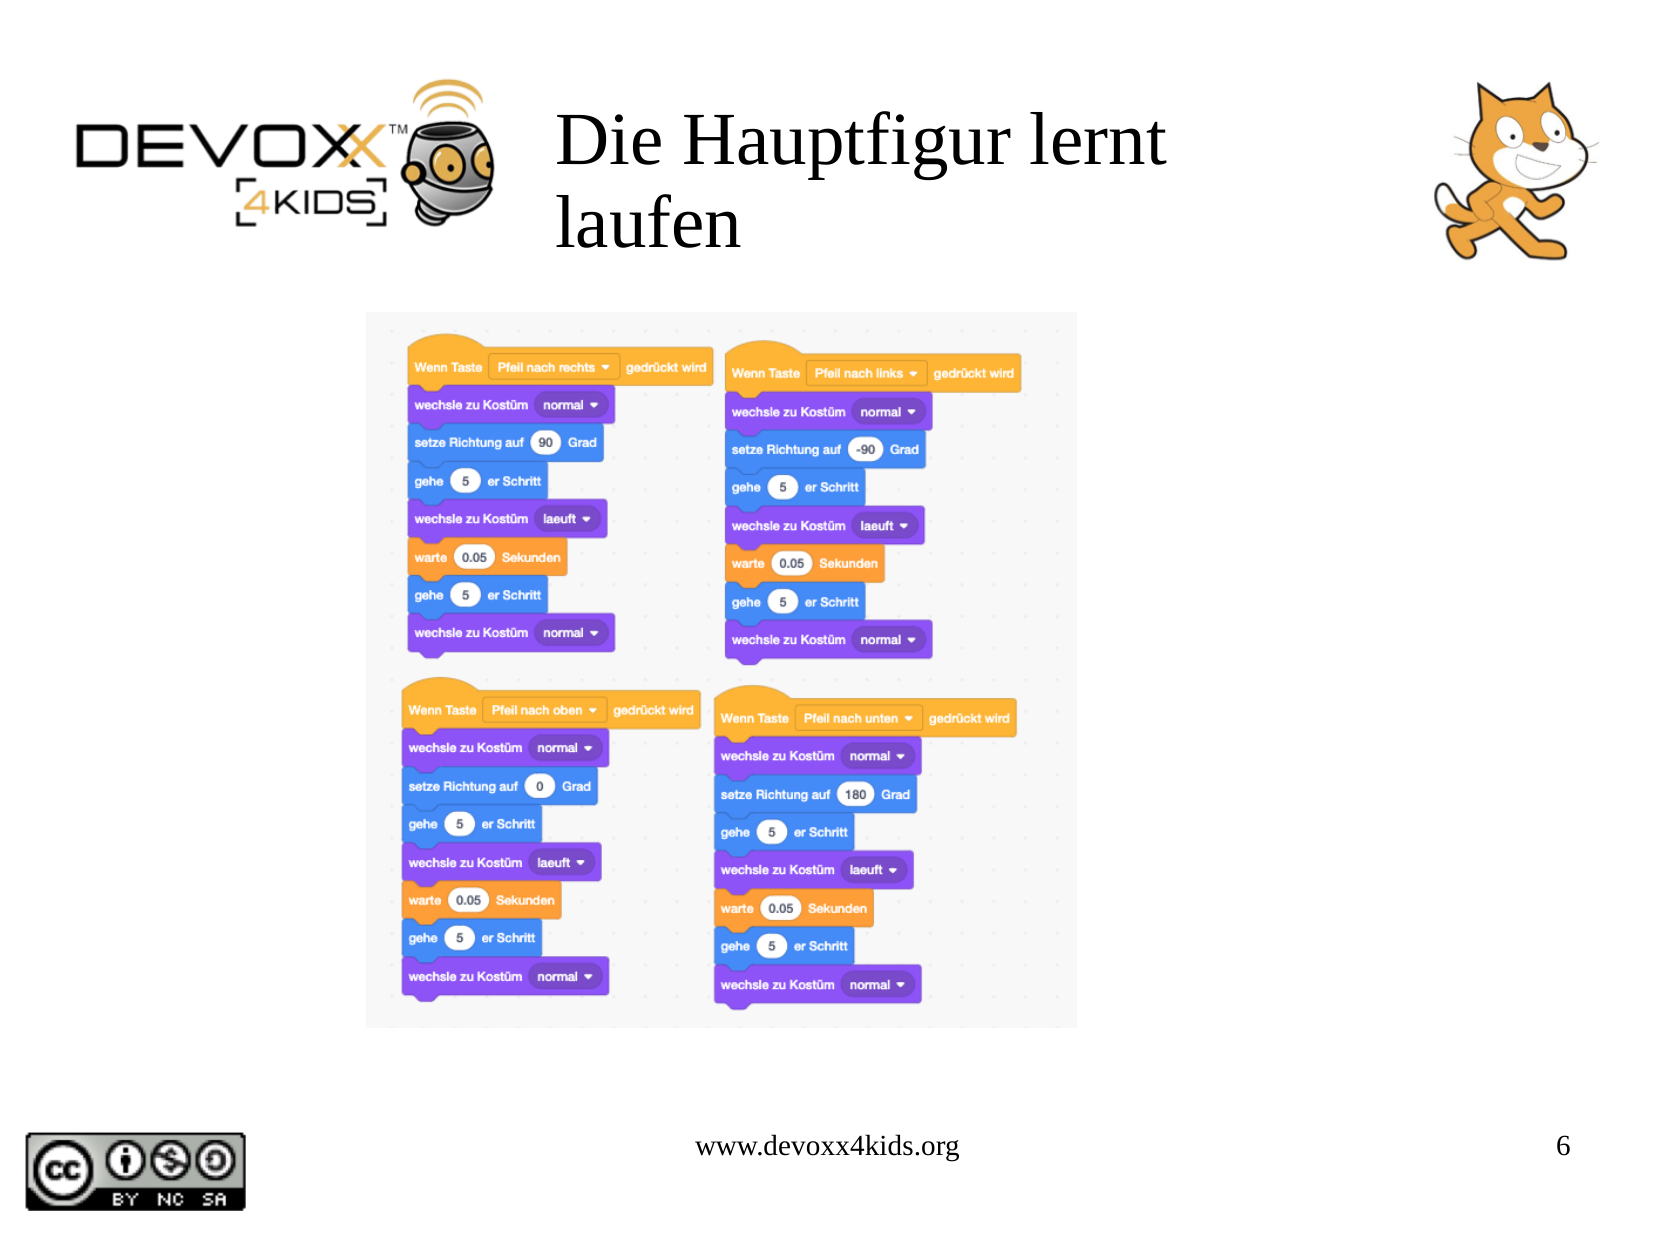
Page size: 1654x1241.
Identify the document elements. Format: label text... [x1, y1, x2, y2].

picture [35, 58, 511, 255]
picture [14, 1121, 249, 1212]
subtitle [82, 290, 1571, 1109]
title Die Hauptfigur lernt laufen [555, 78, 1347, 284]
picture [1431, 54, 1607, 272]
picture [366, 312, 1077, 1028]
